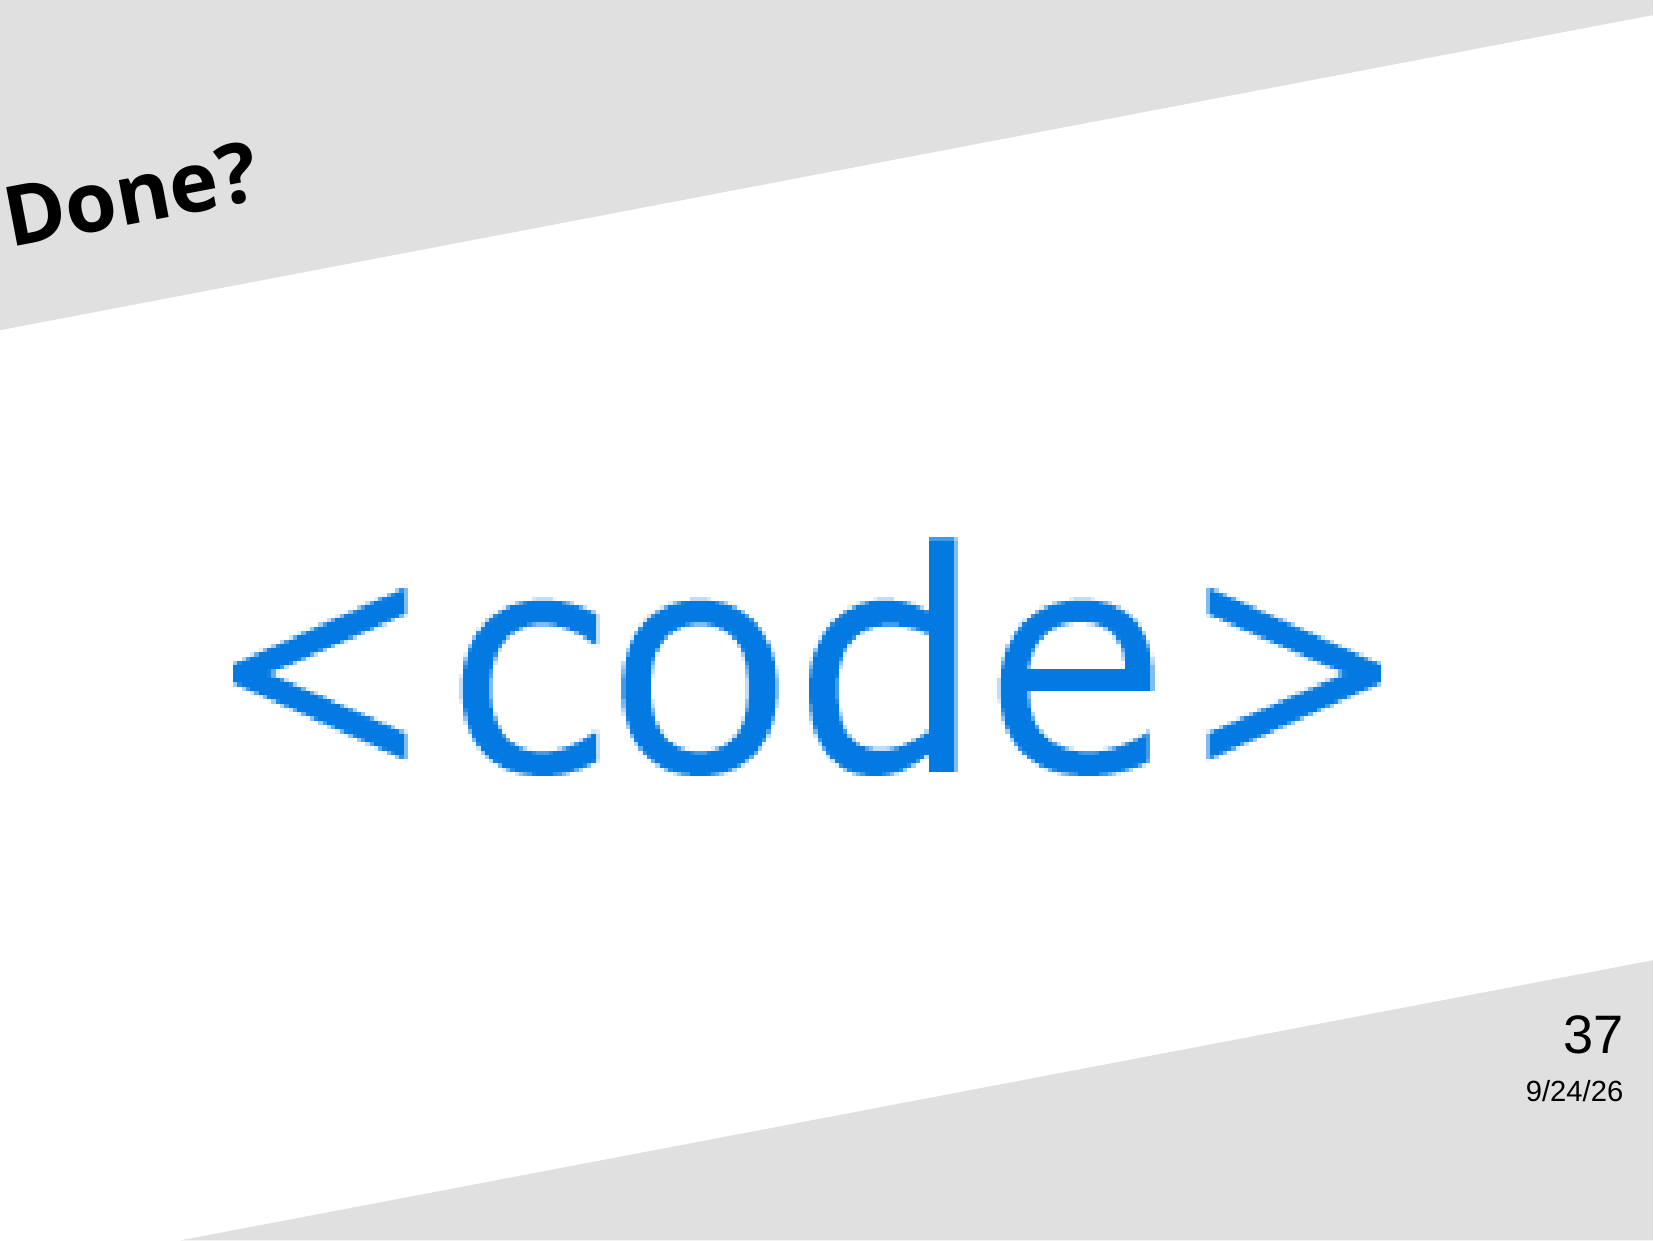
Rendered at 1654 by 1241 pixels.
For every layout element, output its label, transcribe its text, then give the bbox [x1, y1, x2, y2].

picture [161, 465, 1441, 892]
title Done? [0, 0, 1486, 318]
